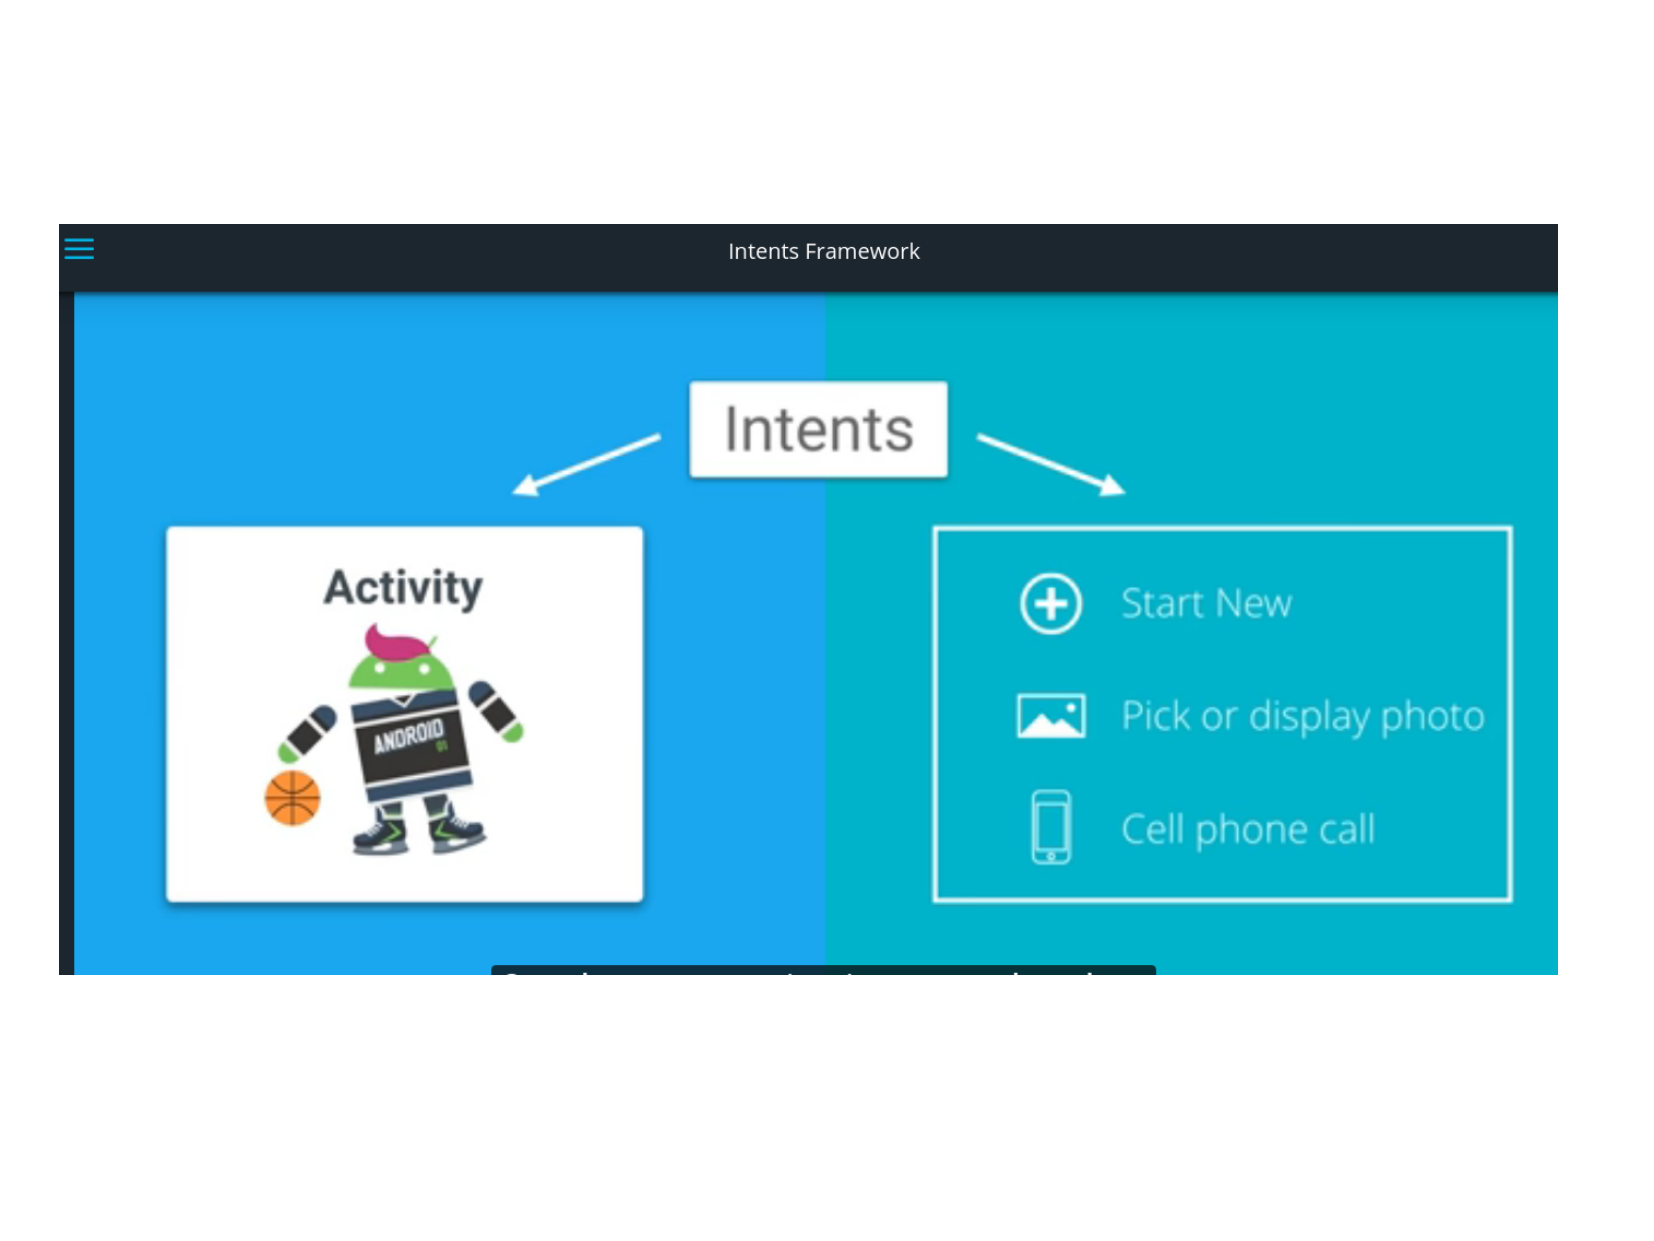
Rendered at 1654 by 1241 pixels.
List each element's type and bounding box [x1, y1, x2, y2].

picture [59, 224, 1558, 975]
